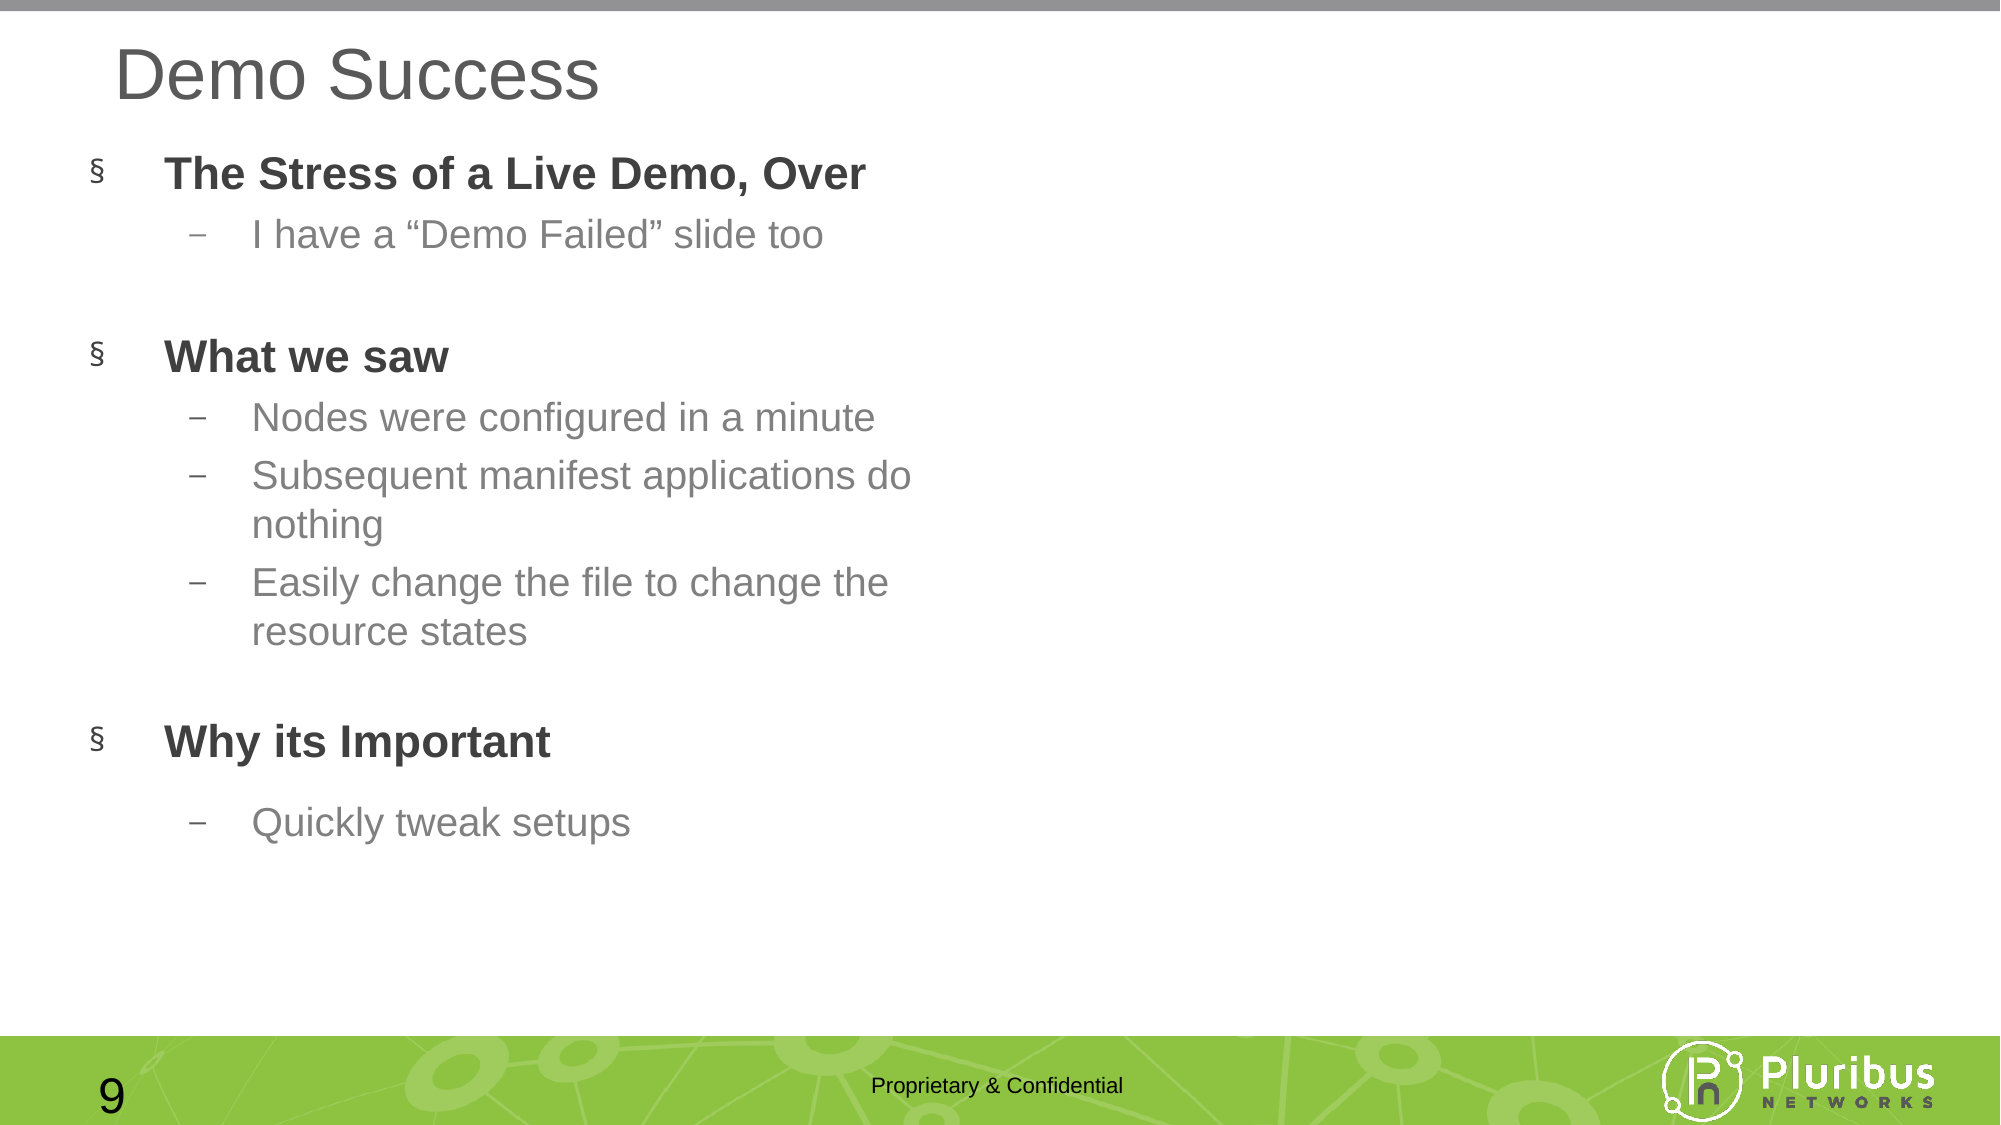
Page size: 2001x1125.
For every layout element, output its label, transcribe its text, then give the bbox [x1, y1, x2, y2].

picture [0, 1036, 2000, 1125]
title Demo Success [99, 36, 1900, 200]
list The Stress of a Live Demo, Over I have a “Demo Failed” slide too What we saw Nodes were configured in a minute Subsequent manifest applications do nothing Easily change the file to change the resource states Why its Important Quickly tweak setups [74, 136, 984, 946]
slide_number <number> [83, 1056, 317, 1117]
